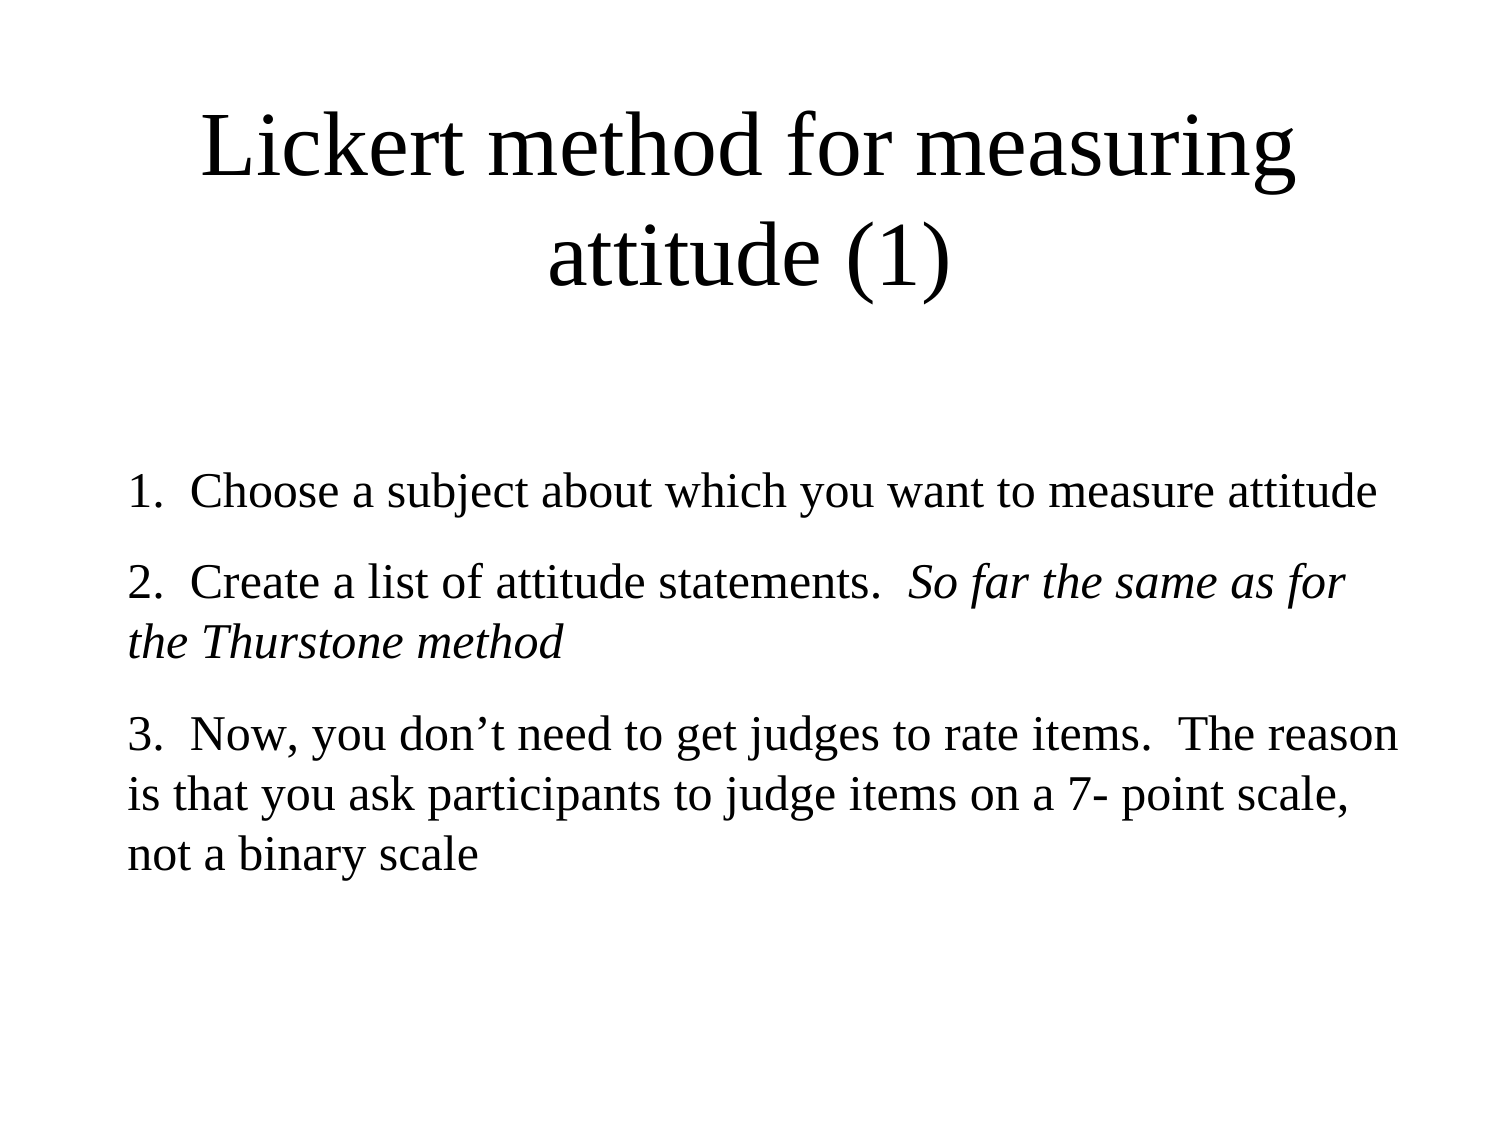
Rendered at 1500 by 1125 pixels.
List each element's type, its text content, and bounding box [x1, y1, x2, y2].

title Lickert method for measuring attitude (1) [112, 99, 1388, 288]
text_box 1. Choose a subject about which you want to measure attitude 2. Create a list of attitude statements. So far the same as for the Thurstone method 3. Now, you don’t need to get judges to rate items. The reason is that you ask participants to judge items on a 7- point scale, not a binary scale [112, 449, 1426, 888]
